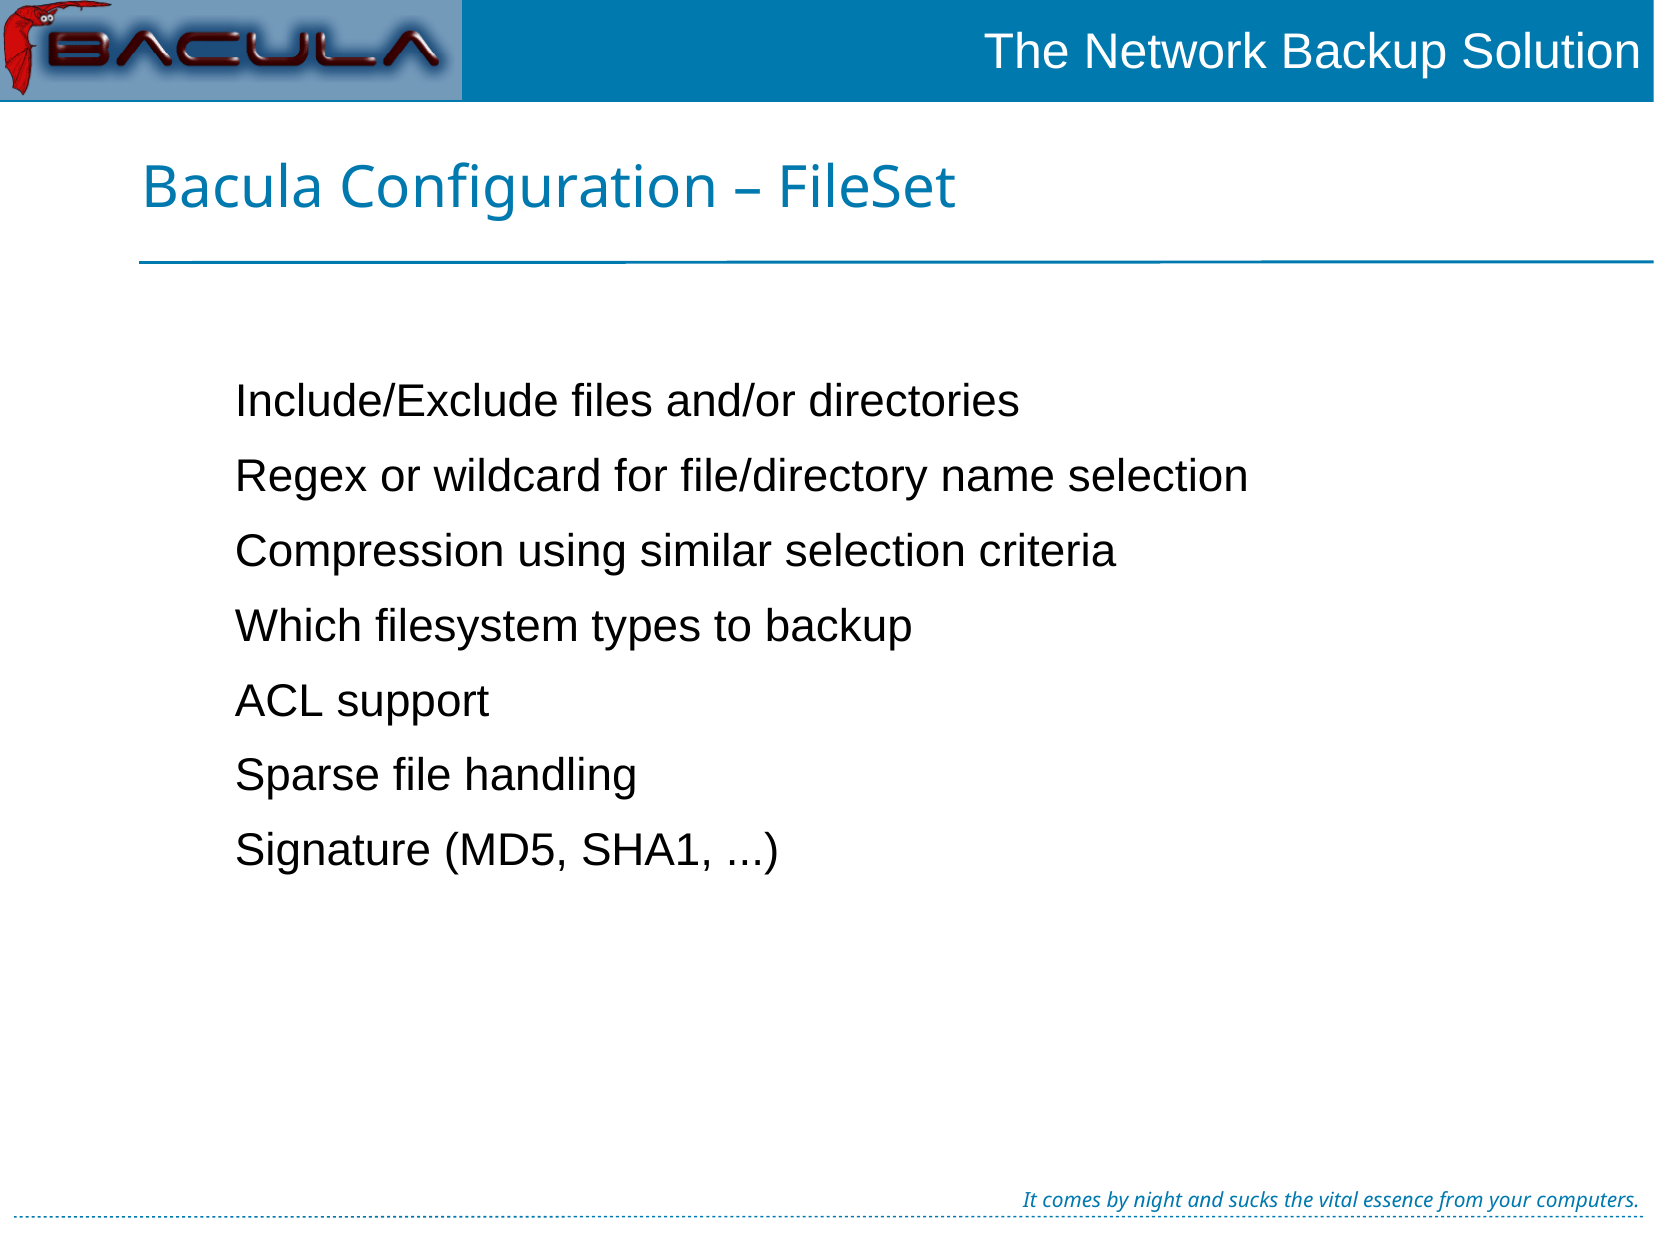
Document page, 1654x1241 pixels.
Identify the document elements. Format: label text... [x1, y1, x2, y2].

title Bacula Configuration – FileSet [141, 112, 1501, 226]
picture [0, 0, 461, 99]
list Include/Exclude files and/or directories Regex or wildcard for file/directory name selection Compression using similar selection criteria Which filesystem types to backup ACL support Sparse file handling Signature (MD5, SHA1, ...) [140, 375, 1534, 1127]
